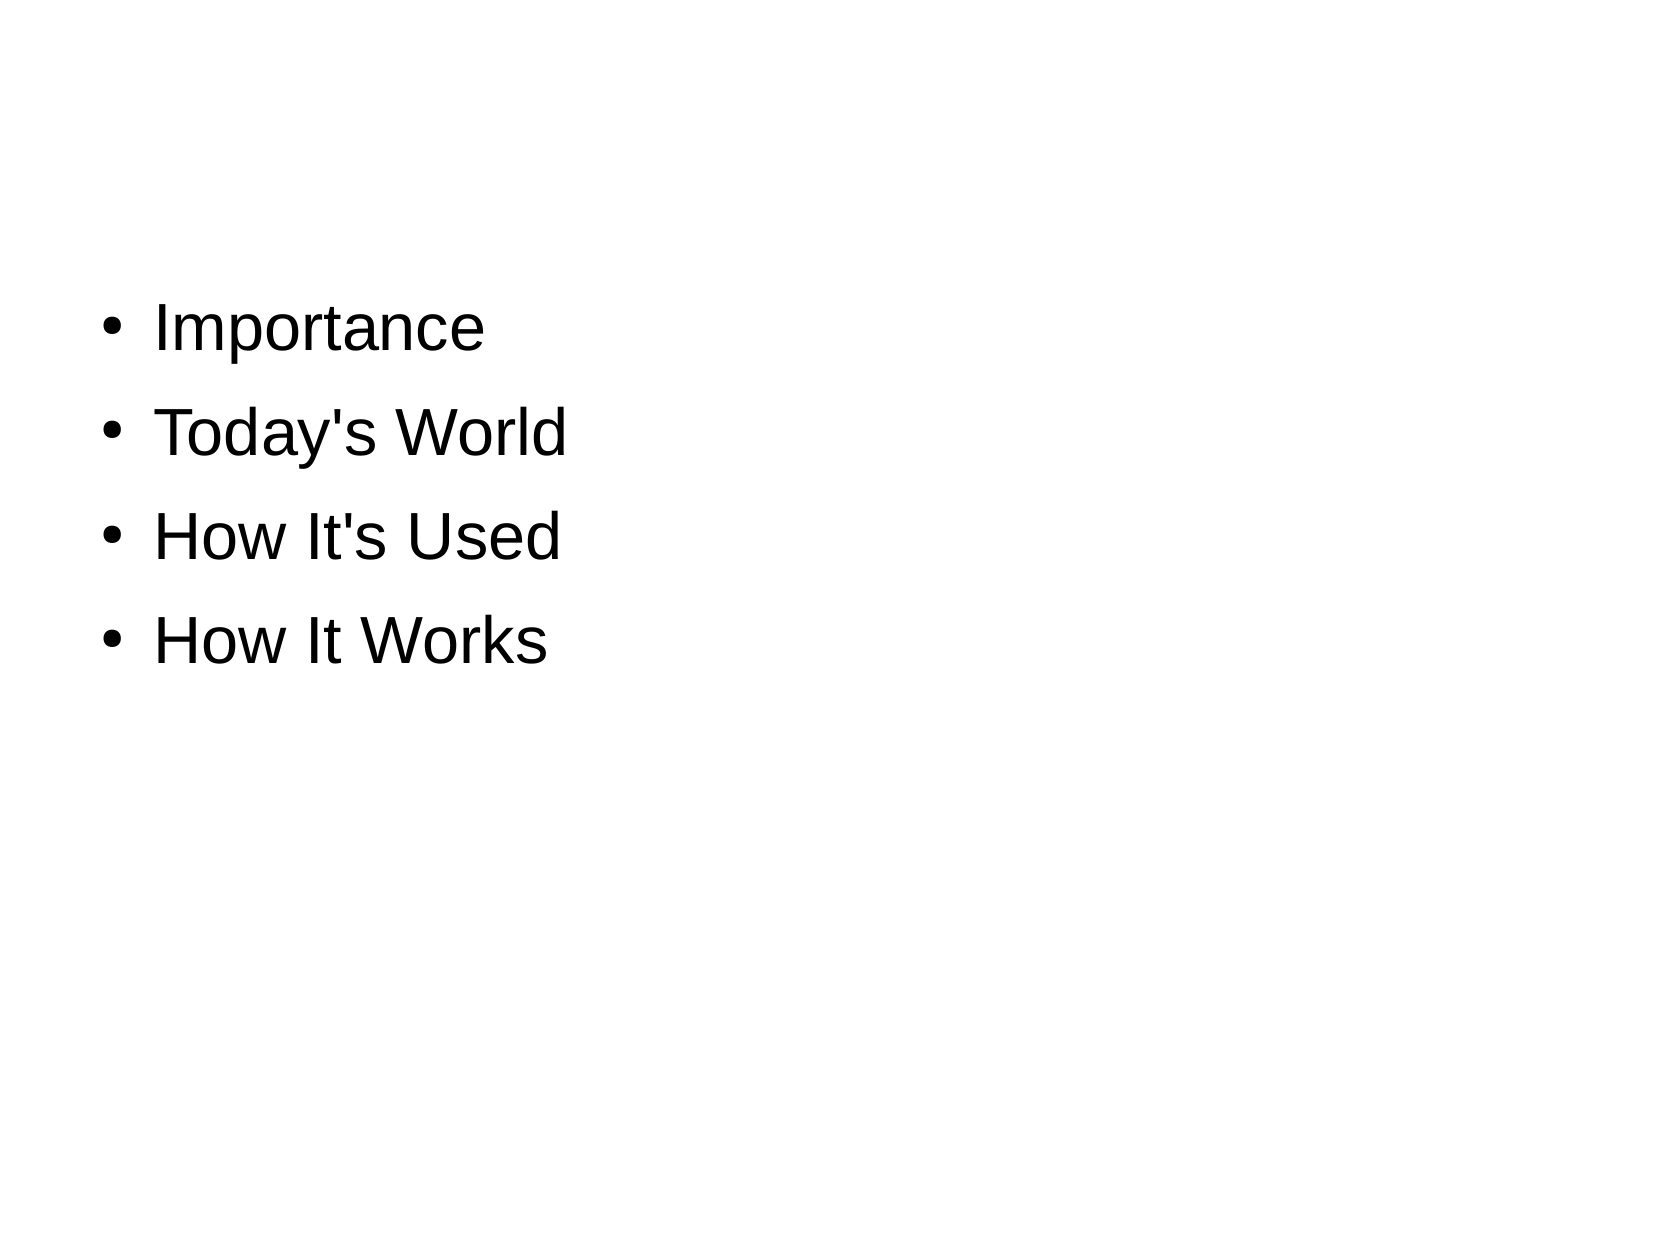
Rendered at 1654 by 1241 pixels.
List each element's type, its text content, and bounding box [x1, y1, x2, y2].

list Importance Today's World How It's Used How It Works [82, 290, 1571, 1010]
